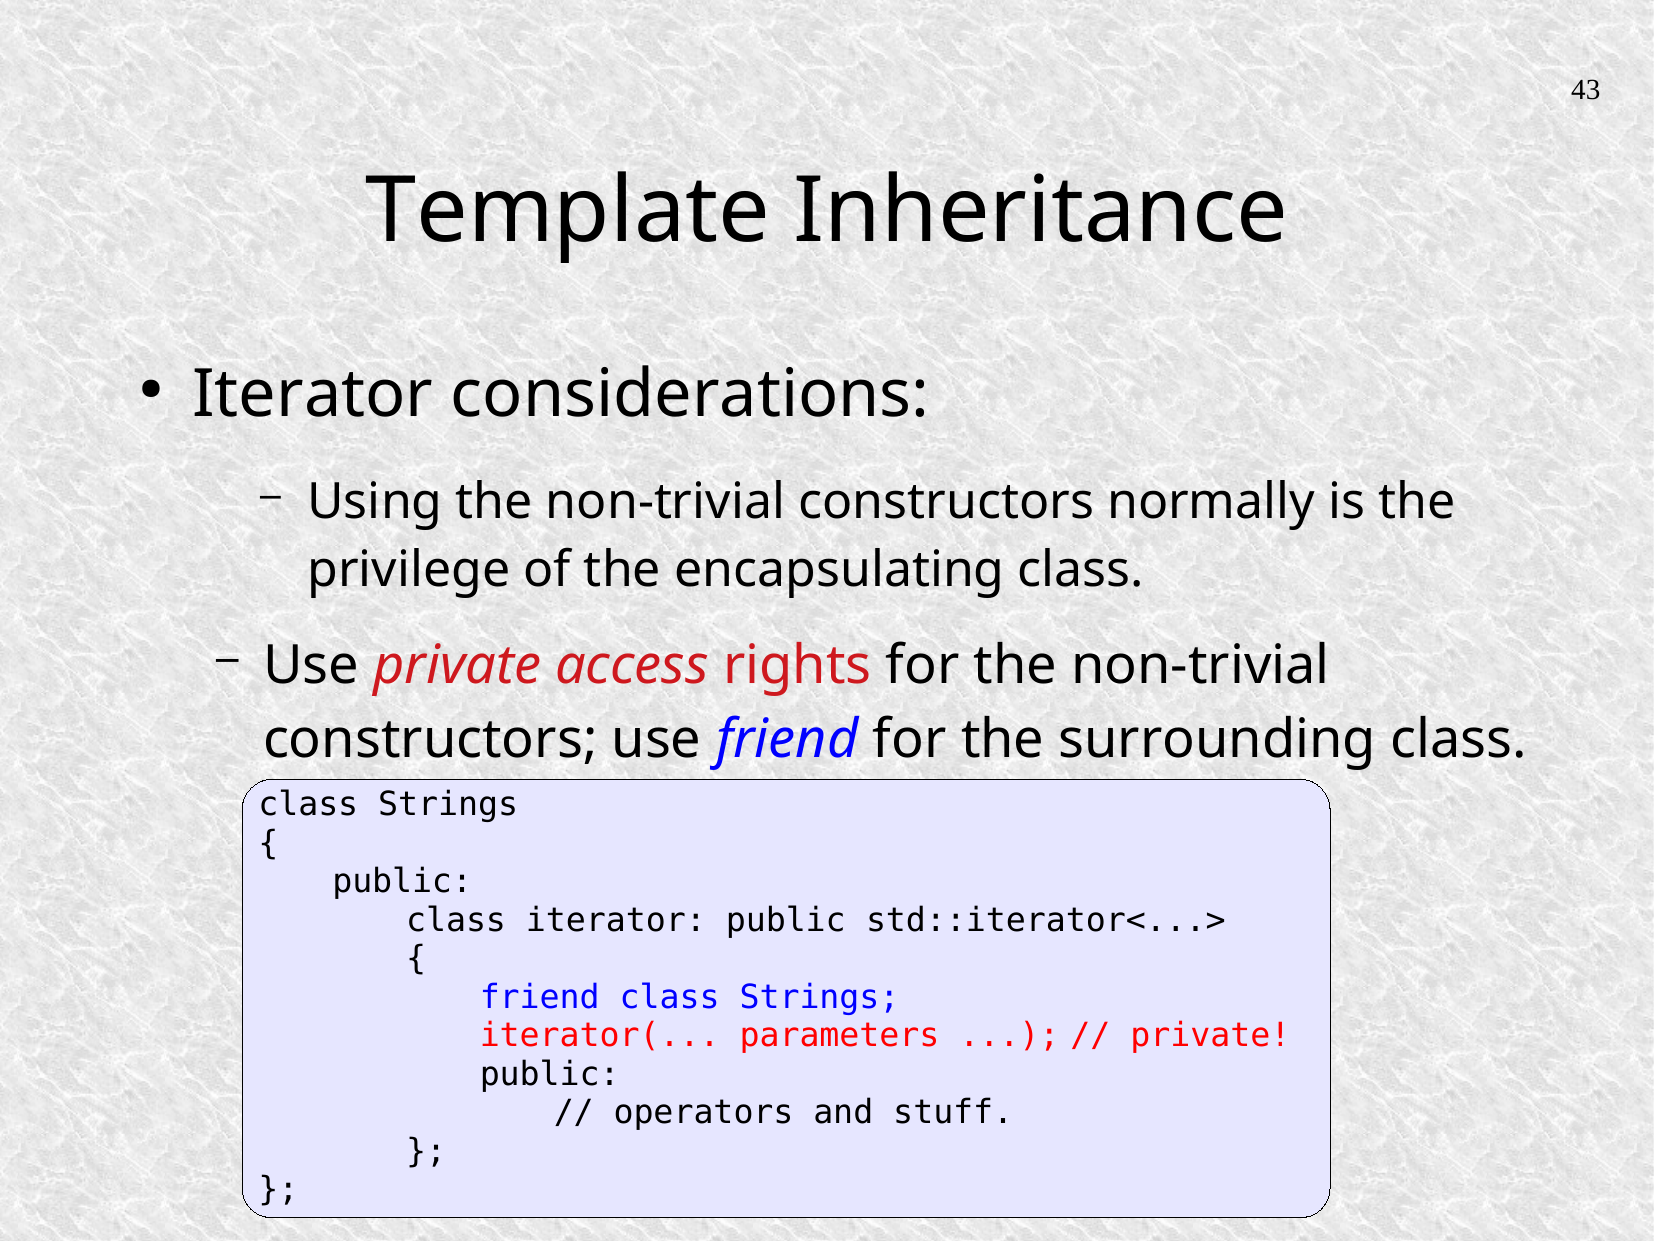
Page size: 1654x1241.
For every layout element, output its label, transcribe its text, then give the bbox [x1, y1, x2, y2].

text_box [242, 1127, 1322, 1218]
text_box class Strings { public: class iterator: public std::iterator<...> { friend class Strings; iterator(... parameters ...); // private! public: // operators and stuff. }; }; [258, 784, 1466, 1209]
title Template Inheritance [121, 102, 1534, 311]
list Iterator considerations: Using the non-trivial constructors normally is the privilege of the encapsulating class. Use private access rights for the non-trivial constructors; use friend for the surrounding class. [121, 344, 1572, 1127]
picture [0, 0, 1654, 1241]
